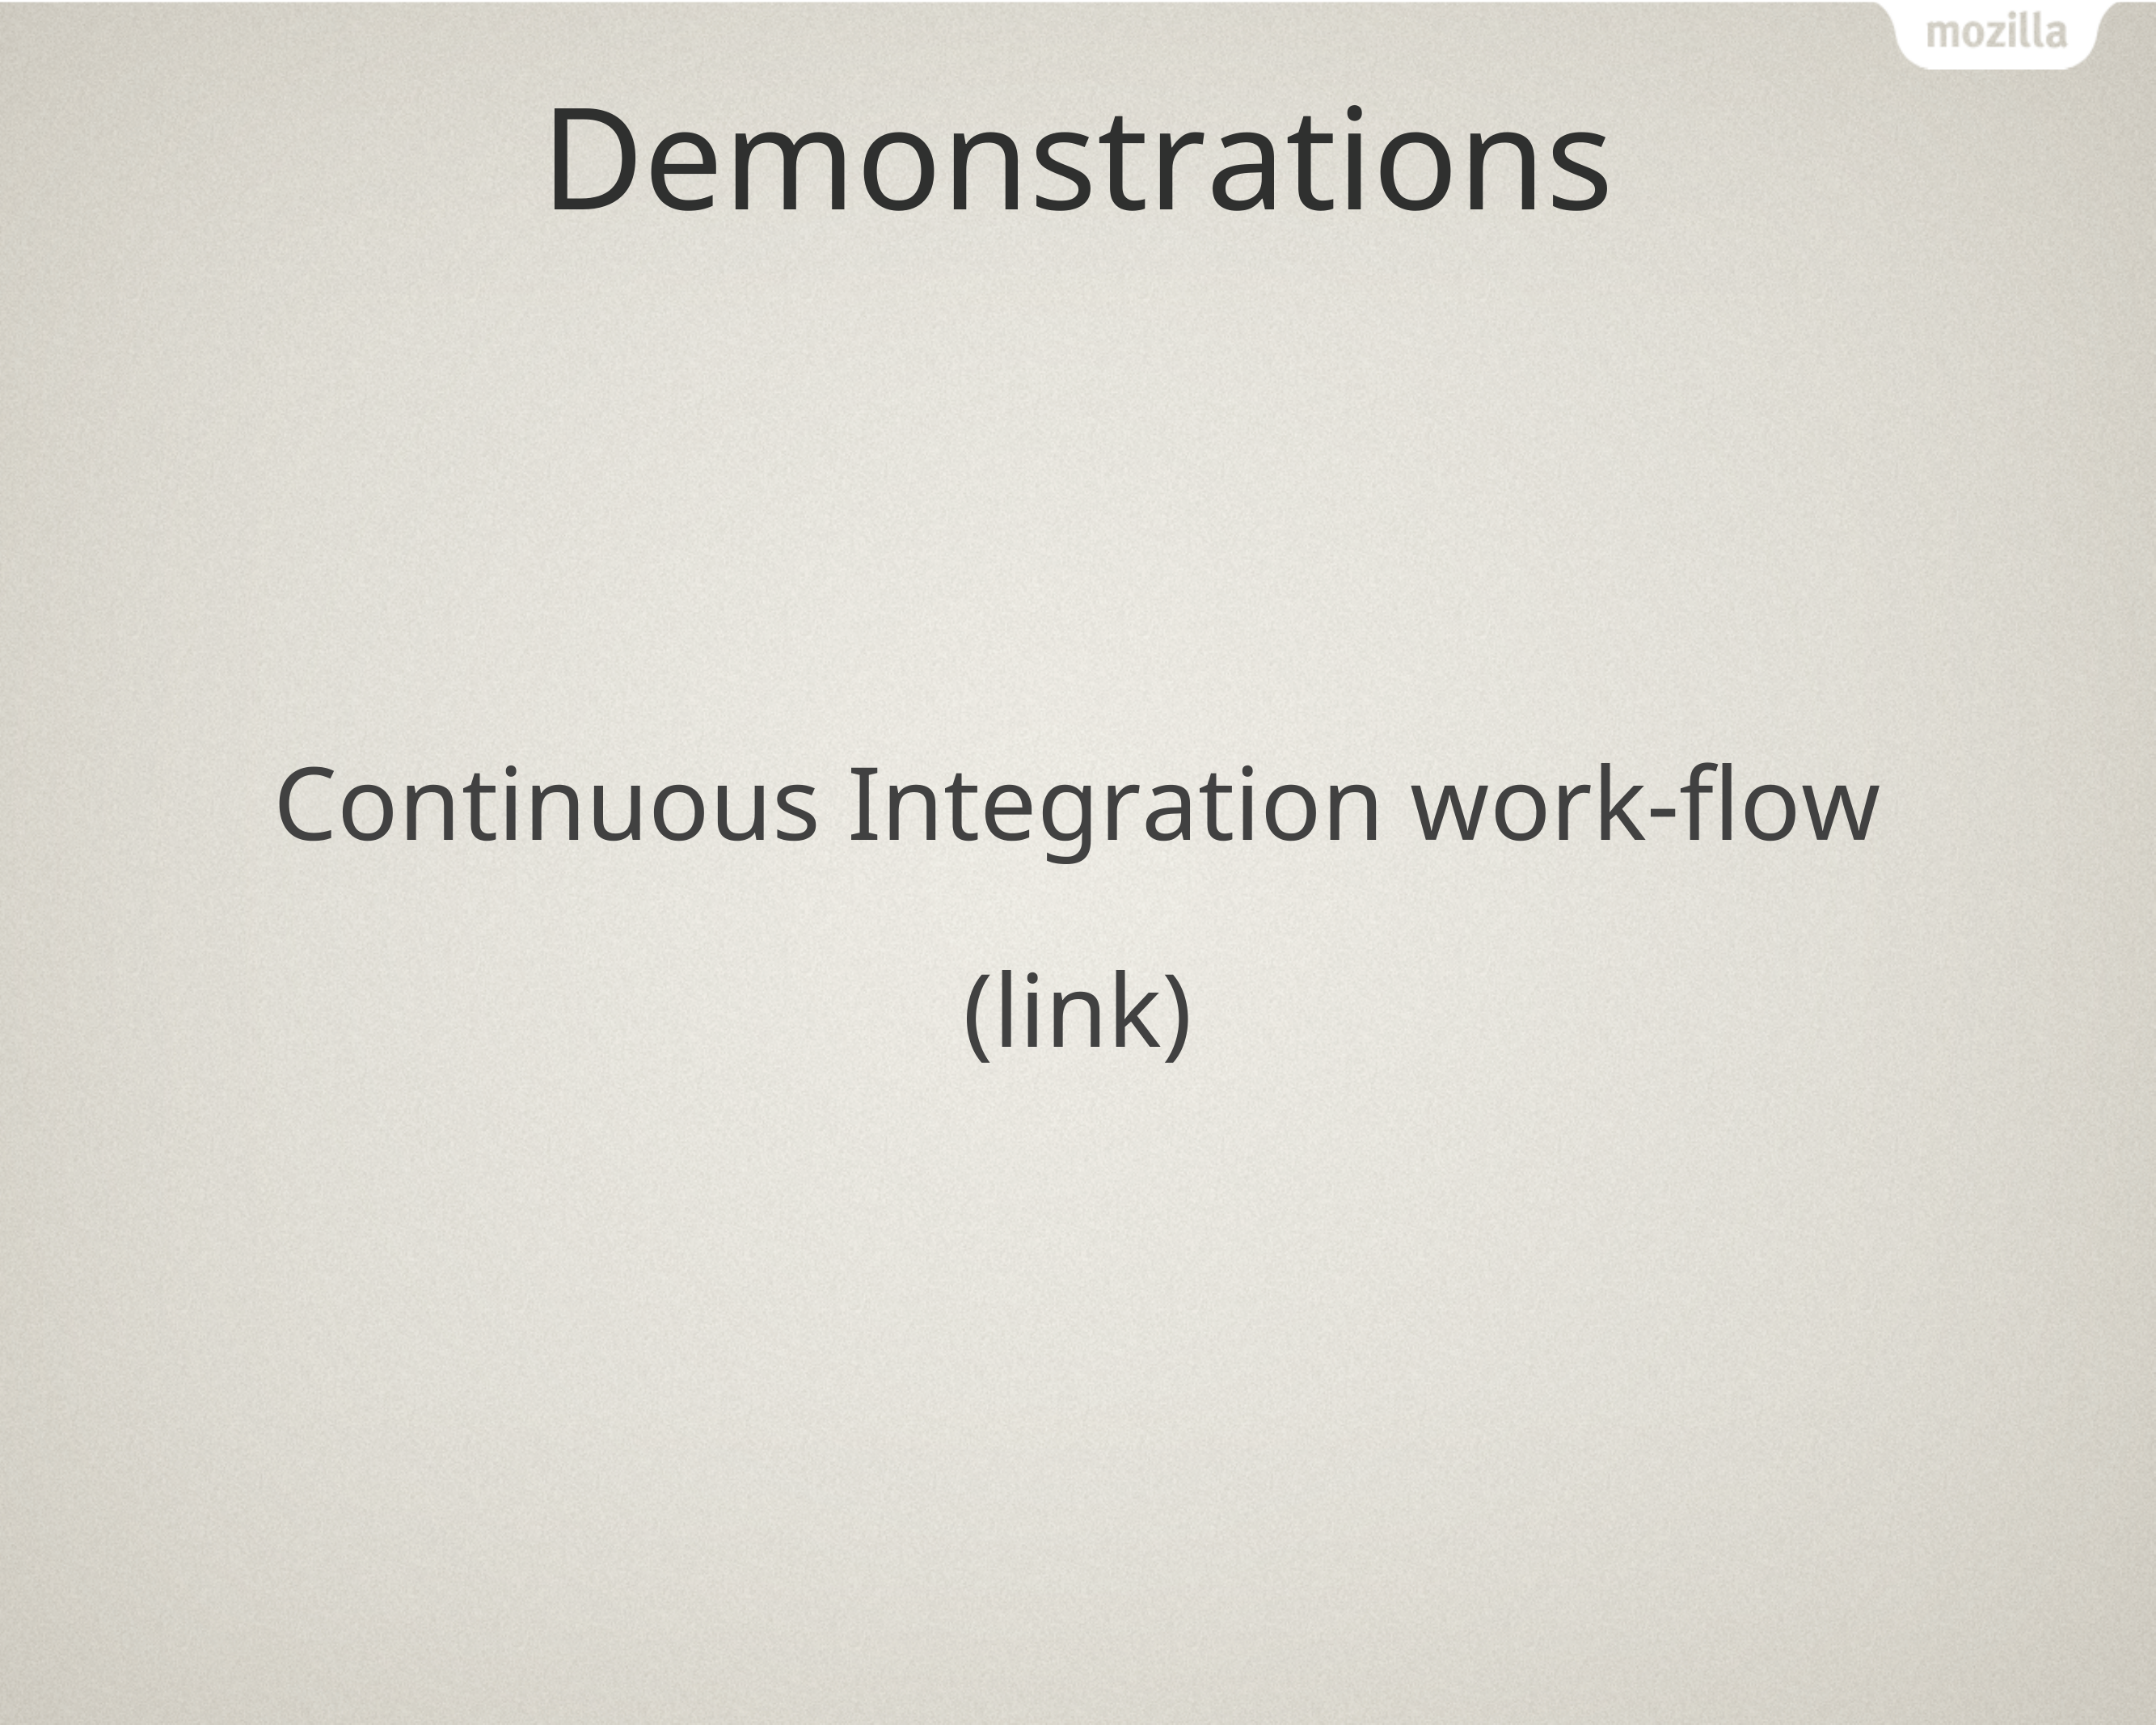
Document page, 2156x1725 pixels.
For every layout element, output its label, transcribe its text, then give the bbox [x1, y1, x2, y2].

picture [0, 0, 2156, 1725]
title Demonstrations [58, 45, 2097, 261]
subtitle Continuous Integration work-flow (link) [108, 403, 2048, 1404]
